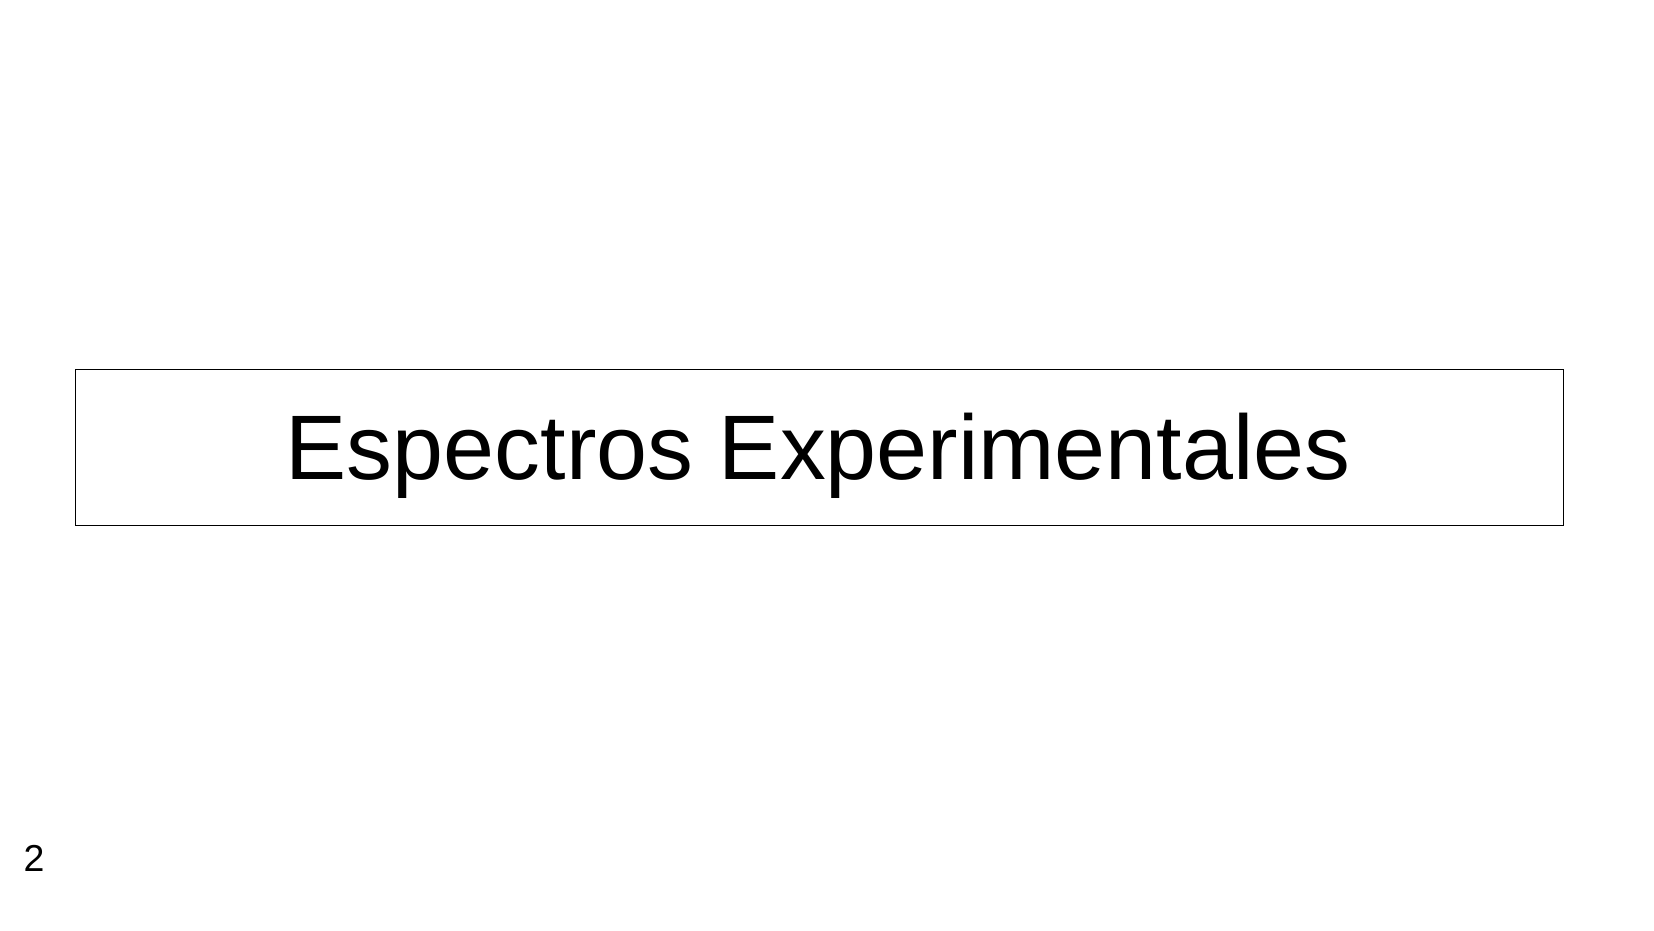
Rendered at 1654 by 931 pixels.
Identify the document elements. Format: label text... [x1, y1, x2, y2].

text_box <number> [8, 829, 638, 901]
title Espectros Experimentales [75, 369, 1564, 526]
